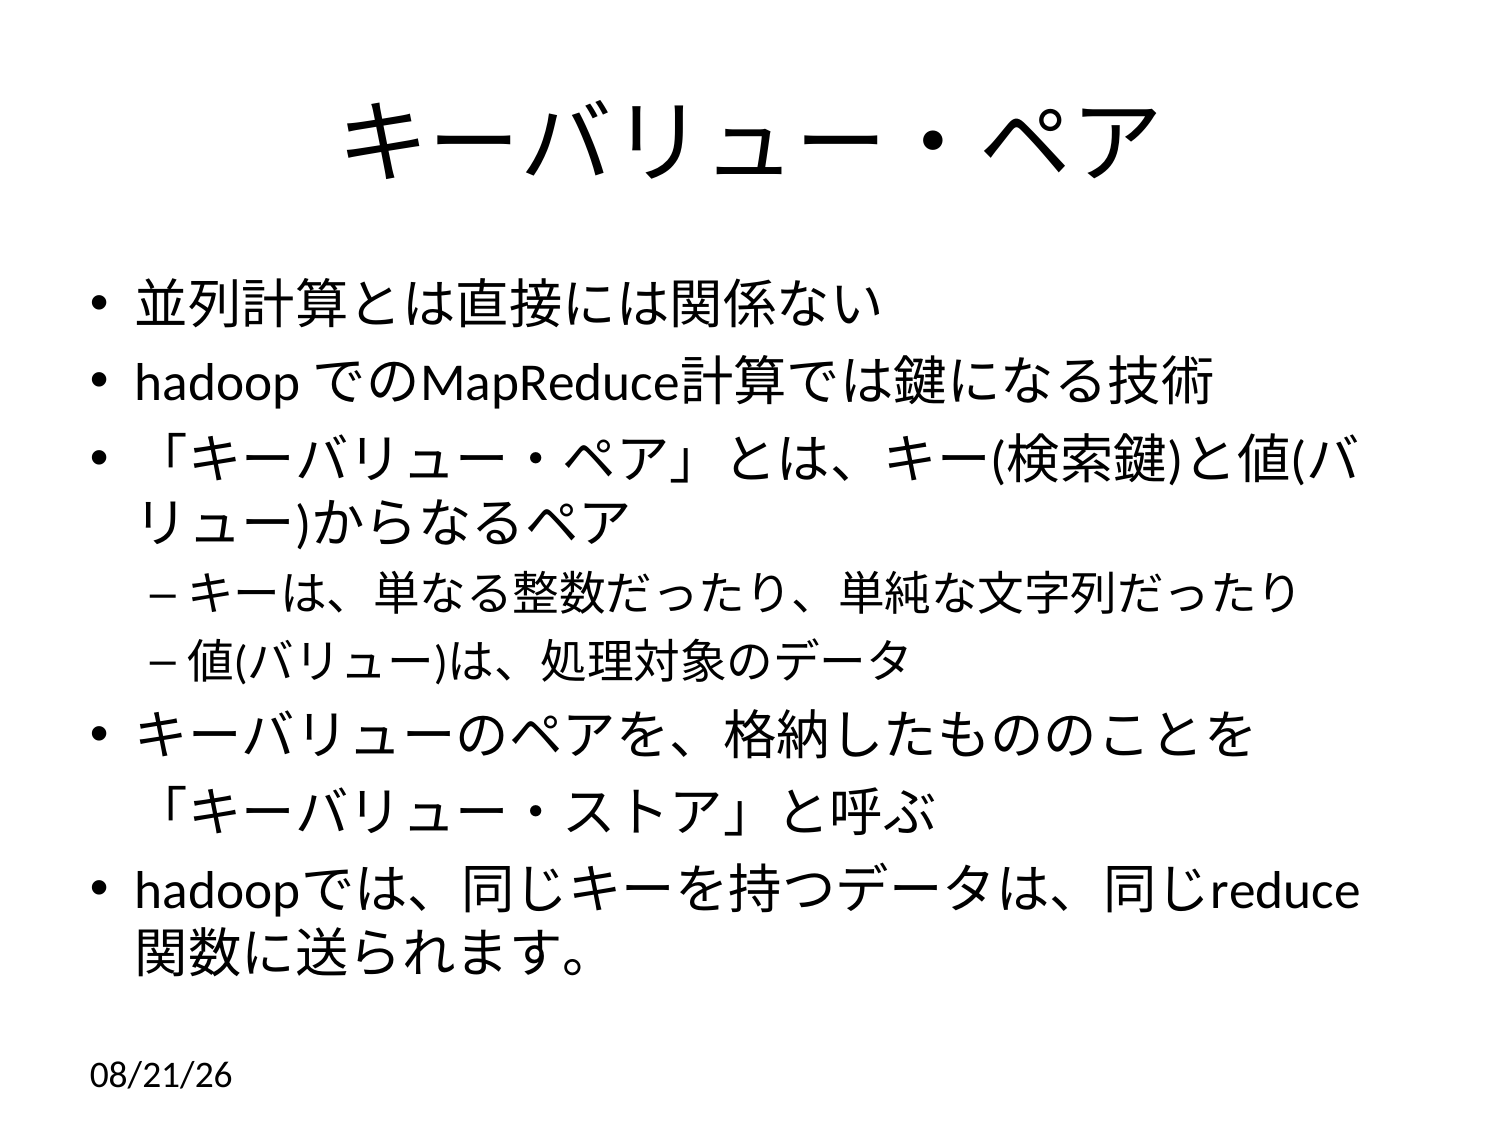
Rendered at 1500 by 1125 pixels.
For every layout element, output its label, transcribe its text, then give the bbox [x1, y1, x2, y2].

title キーバリュー・ペア [75, 21, 1426, 257]
list 並列計算とは直接には関係ない hadoop でのMapReduce計算では鍵になる技術 「キーバリュー・ペア」とは、キー(検索鍵)と値(バリュー)からなるペア キーは、単なる整数だったり、単純な文字列だったり 値(バリュー)は、処理対象のデータ キーバリューのペアを、格納したもののことを 「キーバリュー・ストア」と呼ぶ hadoopでは、同じキーを持つデータは、同じreduce関数に送られます。 [75, 262, 1426, 1006]
